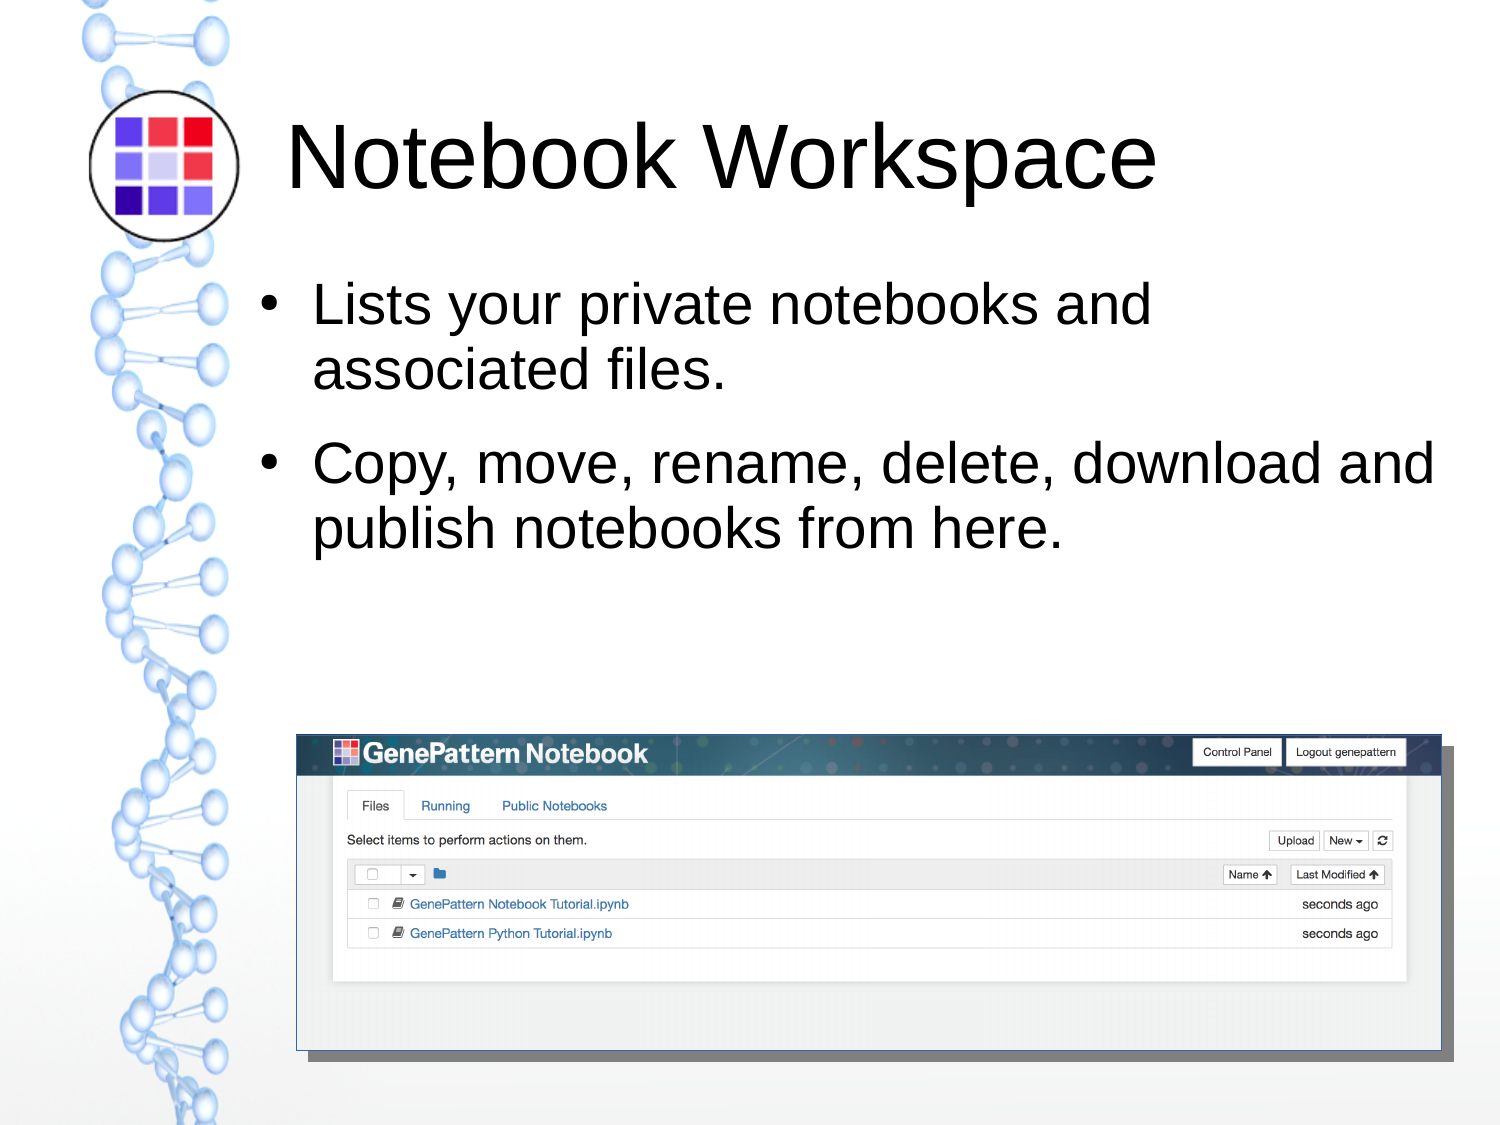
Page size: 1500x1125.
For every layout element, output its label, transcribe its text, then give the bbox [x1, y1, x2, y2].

title Notebook Workspace [285, 36, 1426, 271]
picture [0, 0, 1500, 1125]
list Lists your private notebooks and associated files. Copy, move, rename, delete, download and publish notebooks from here. [241, 271, 1447, 924]
